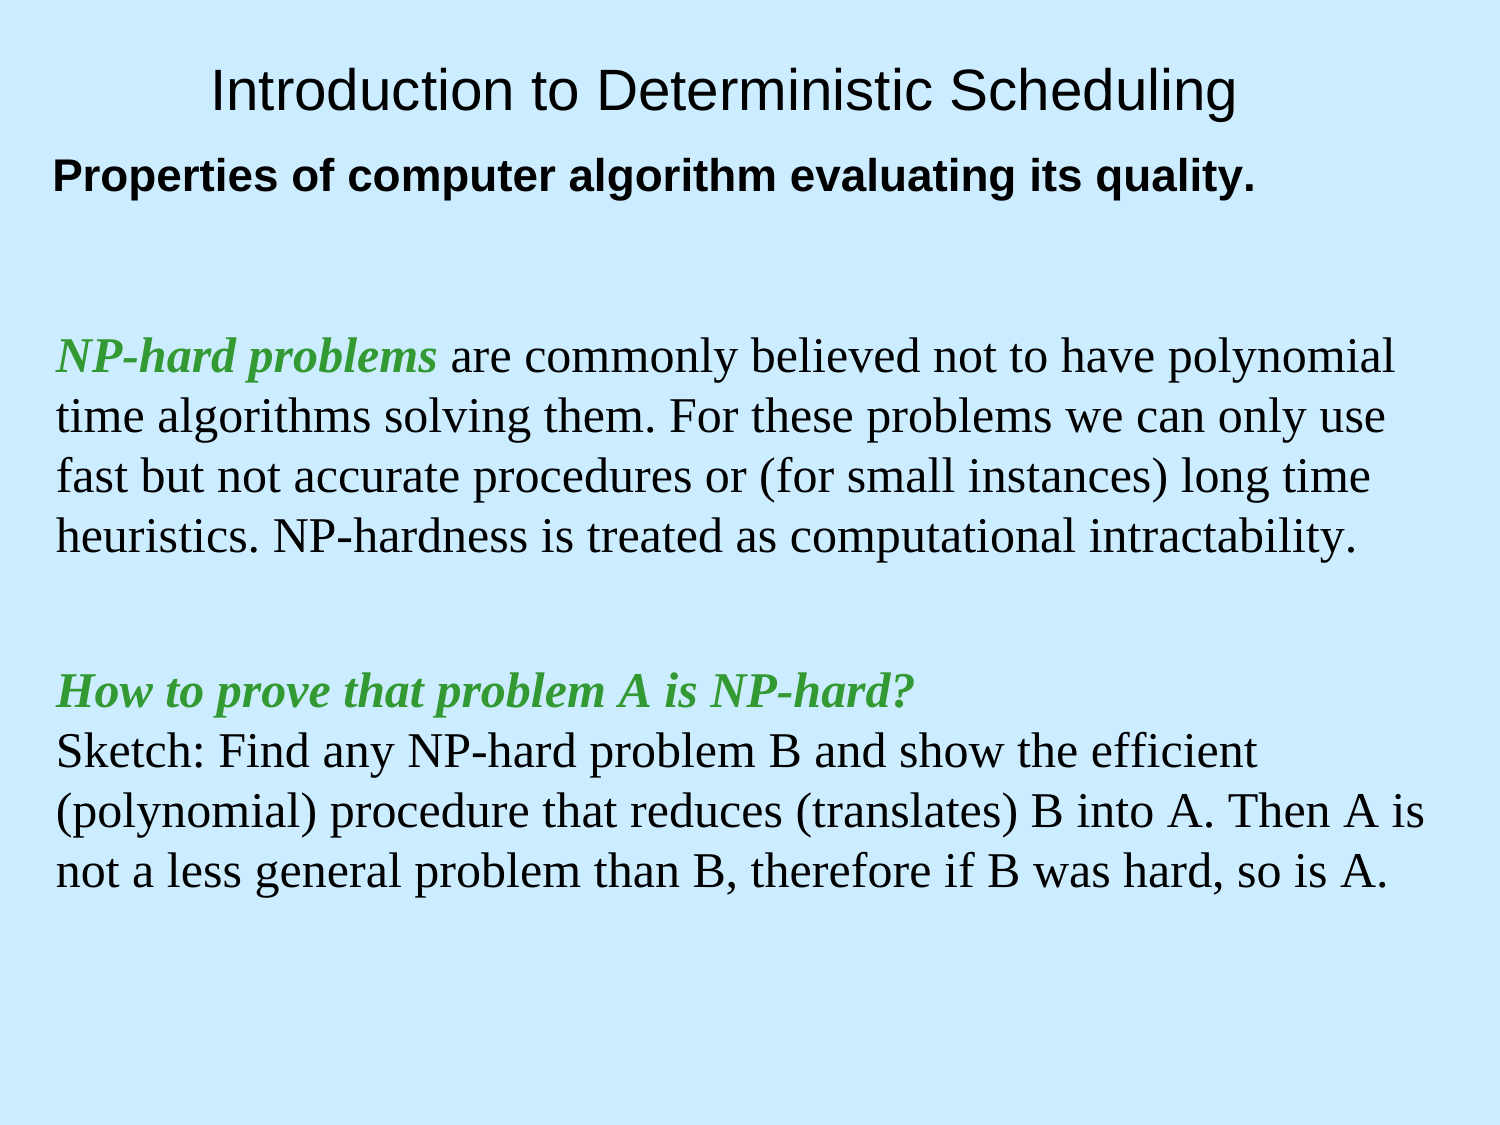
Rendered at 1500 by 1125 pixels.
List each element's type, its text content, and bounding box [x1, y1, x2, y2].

text_box Properties of computer algorithm evaluating its quality. [37, 137, 1326, 208]
title Introduction to Deterministic Scheduling [0, 12, 1450, 163]
text_box NP-hard problems are commonly believed not to have polynomial time algorithms solving them. For these problems we can only use fast but not accurate procedures or (for small instances) long time heuristics. NP-hardness is treated as computational intractability. [41, 314, 1442, 570]
text_box How to prove that problem A is NP-hard? Sketch: Find any NP-hard problem B and show the efficient (polynomial) procedure that reduces (translates) B into A. Then A is not a less general problem than B, therefore if B was hard, so is A. [41, 650, 1442, 906]
